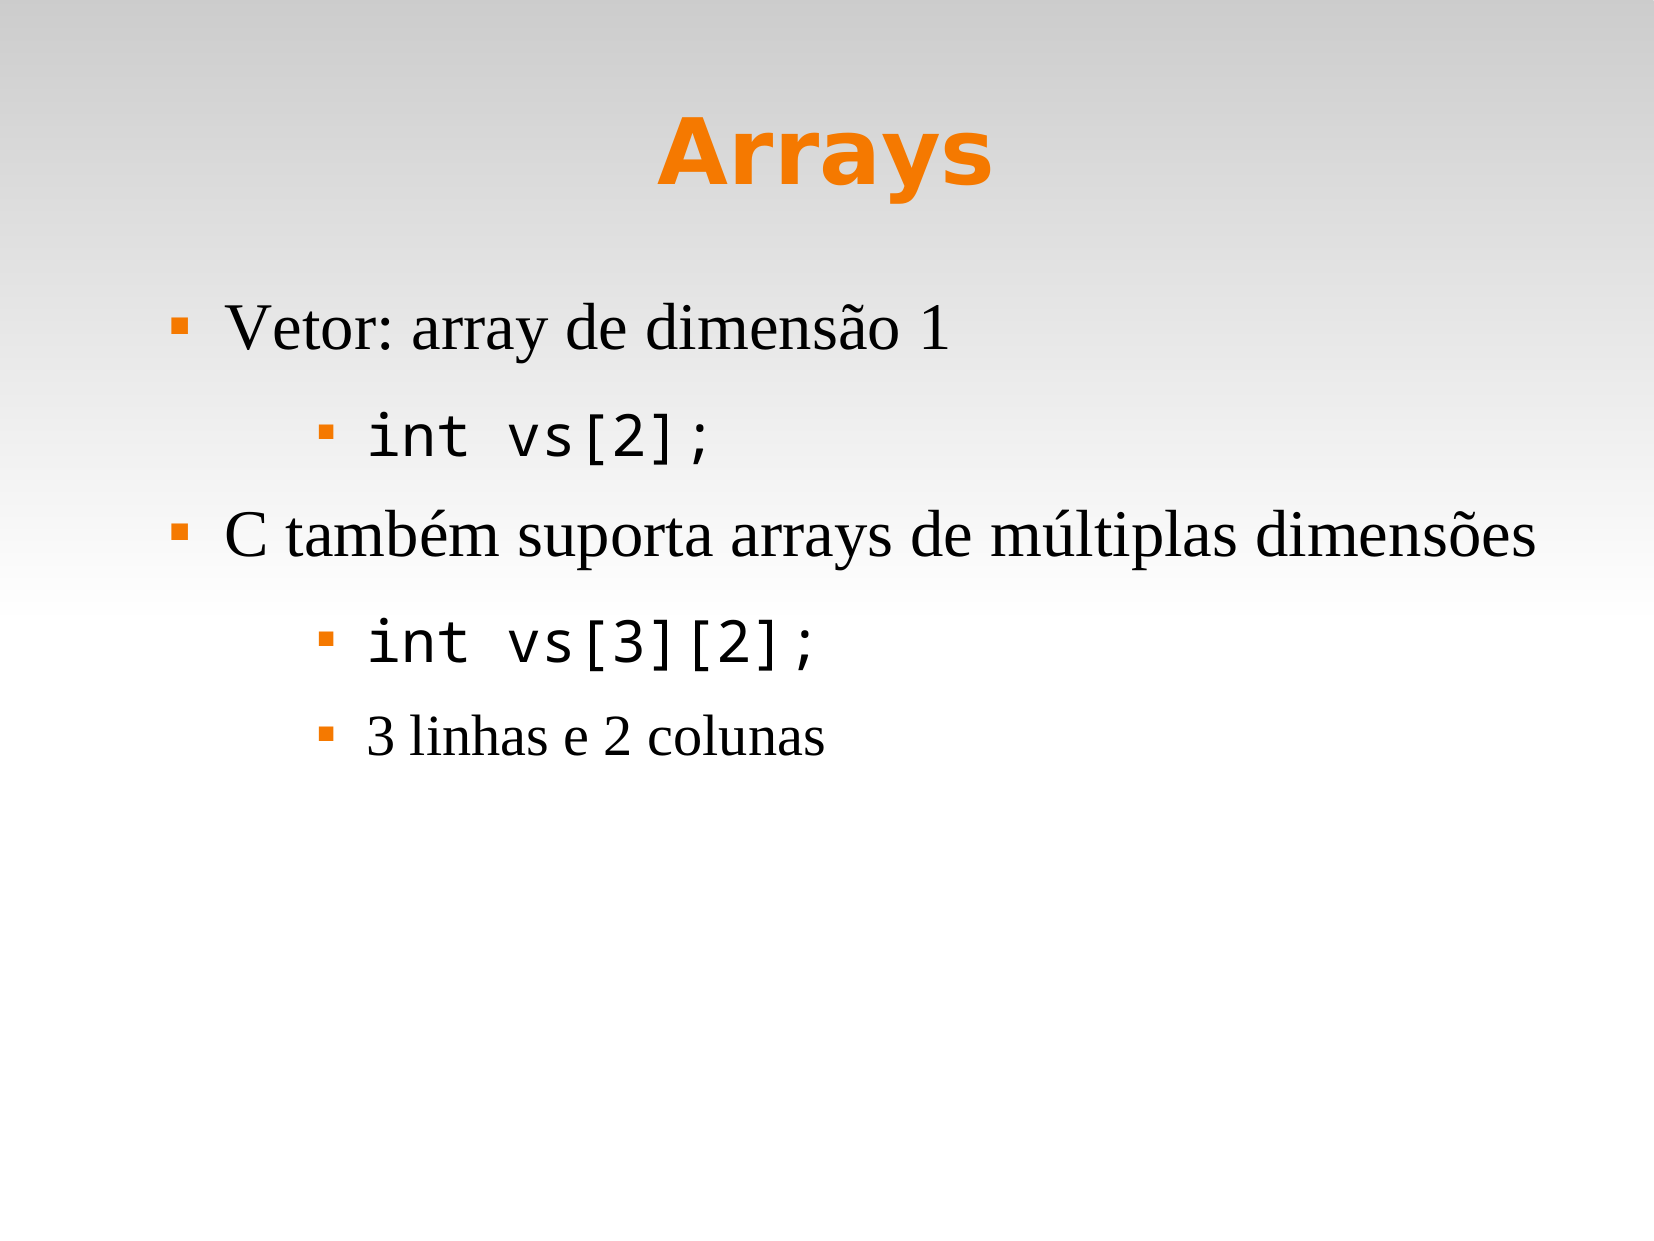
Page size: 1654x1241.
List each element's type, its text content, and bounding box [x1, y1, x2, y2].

list Vetor: array de dimensão 1 int vs[2]; C também suporta arrays de múltiplas dimensões int vs[3][2]; 3 linhas e 2 colunas [82, 290, 1571, 1175]
title Arrays [82, 49, 1571, 257]
